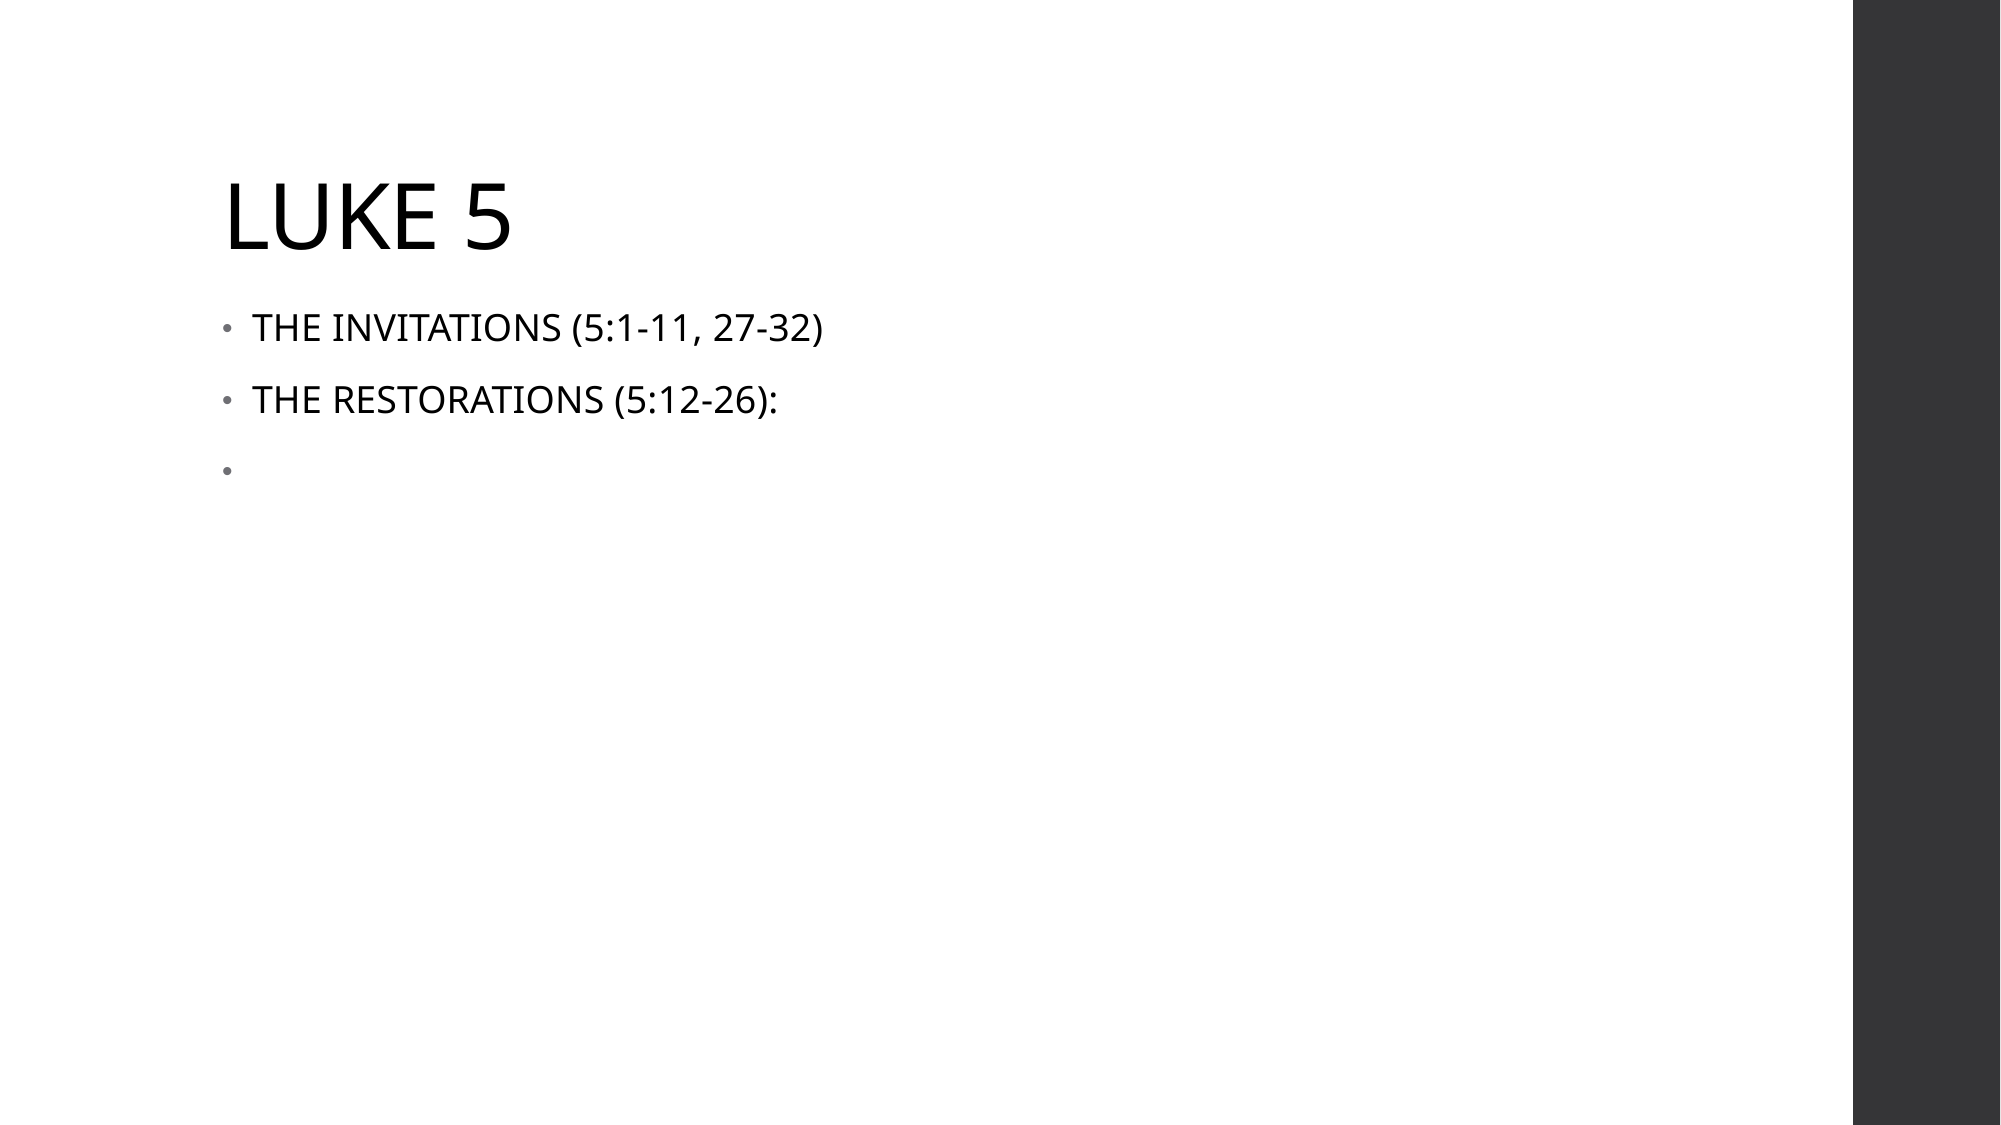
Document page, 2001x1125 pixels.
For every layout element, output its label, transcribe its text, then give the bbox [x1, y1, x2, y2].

list THE INVITATIONS (5:1-11, 27-32) THE RESTORATIONS (5:12-26): [206, 299, 1617, 1014]
title LUKE 5 [206, 60, 1797, 278]
